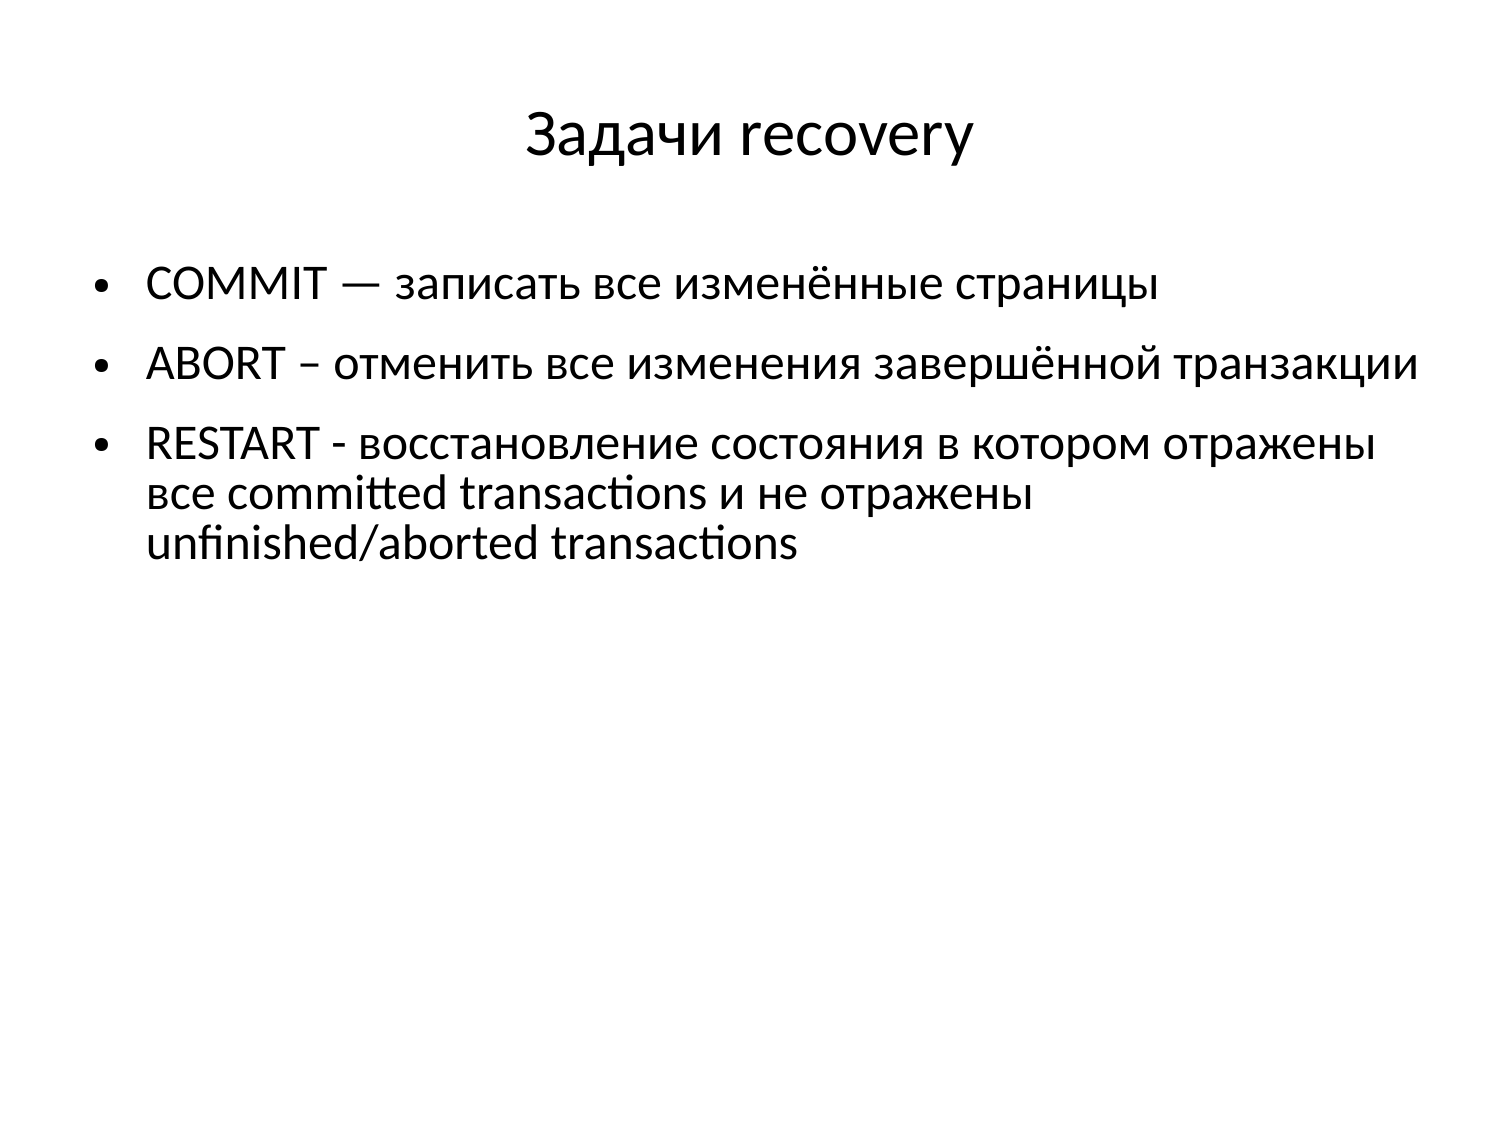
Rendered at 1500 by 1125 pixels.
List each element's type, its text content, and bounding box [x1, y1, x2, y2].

title Задачи recovery [75, 45, 1425, 233]
list COMMIT — записать все изменённые страницы ABORT – отменить все изменения завершённой транзакции RESTART - восстановление состояния в котором отражены все committed transactions и не отражены unfinished/aborted transactions [75, 262, 1425, 1005]
